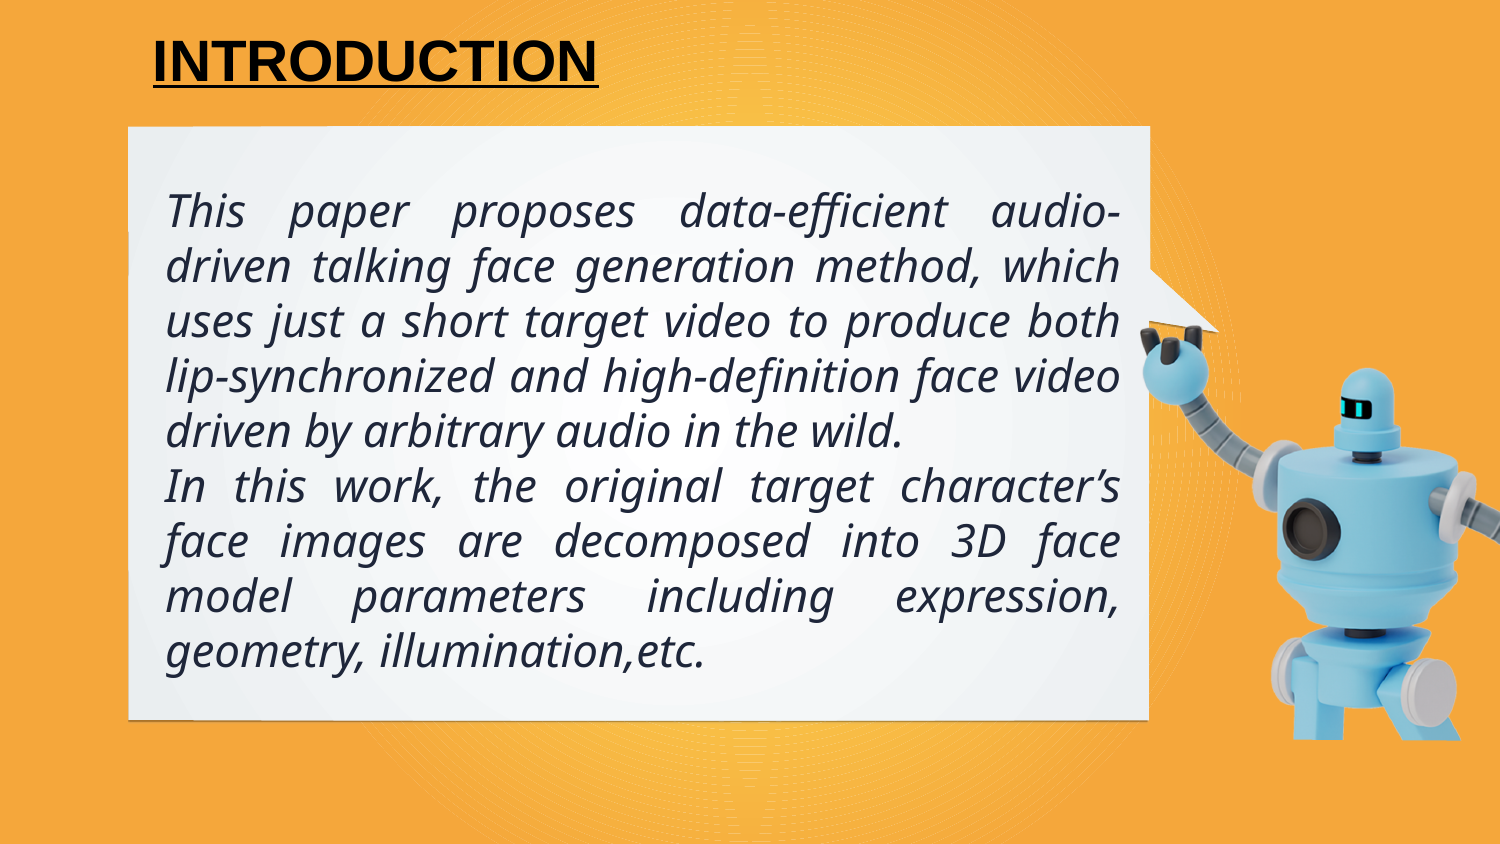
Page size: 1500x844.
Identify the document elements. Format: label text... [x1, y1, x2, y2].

text_box This paper proposes data-efficient audio-driven talking face generation method, which uses just a short target video to produce both lip-synchronized and high-definition face video driven by arbitrary audio in the wild. In this work, the original target character’s face images are decomposed into 3D face model parameters including expression, geometry, illumination,etc. [165, 141, 1122, 717]
text_box INTRODUCTION [141, 0, 610, 129]
picture [1137, 324, 1500, 741]
